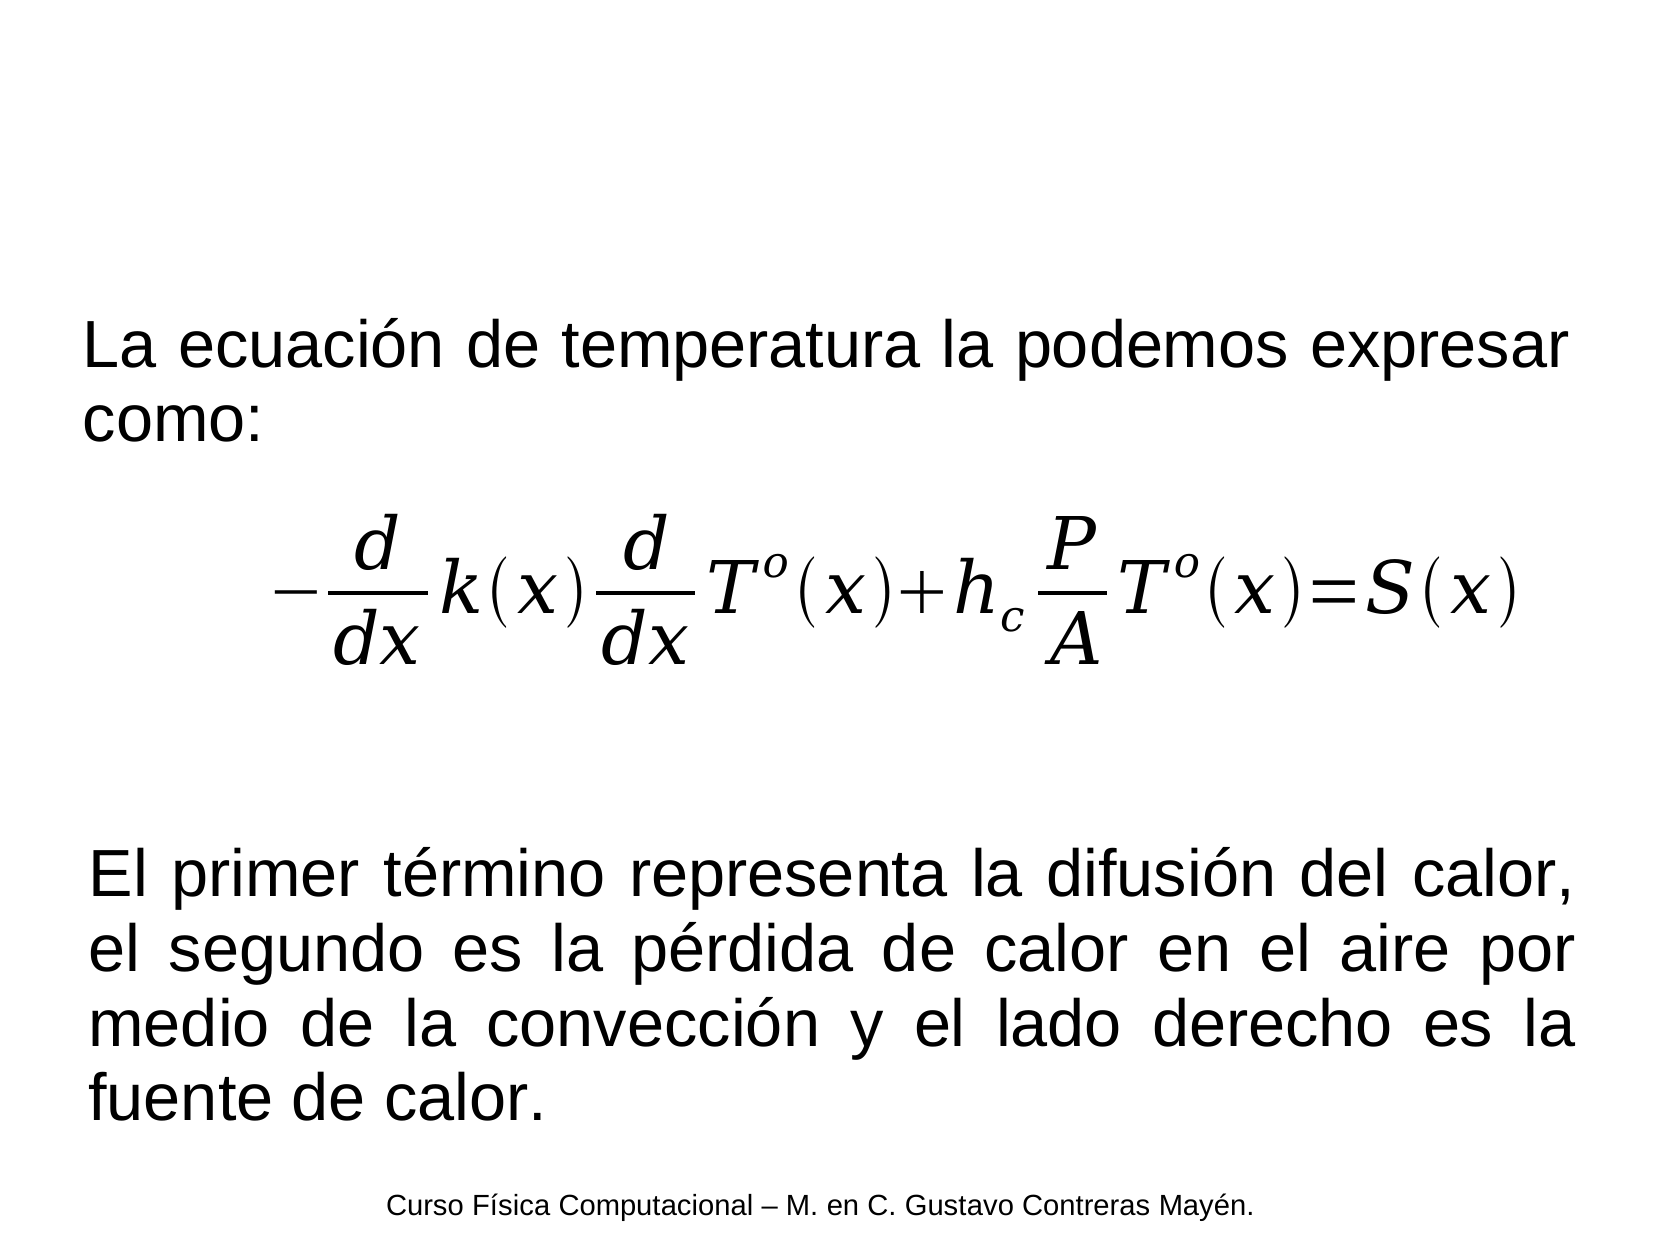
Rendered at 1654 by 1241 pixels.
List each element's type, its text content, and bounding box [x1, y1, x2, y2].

chart [261, 501, 1526, 683]
text_box El primer término representa la difusión del calor, el segundo es la pérdida de calor en el aire por medio de la convección y el lado derecho es la fuente de calor. [88, 835, 1577, 1136]
subtitle La ecuación de temperatura la podemos expresar como: [82, 290, 1571, 473]
